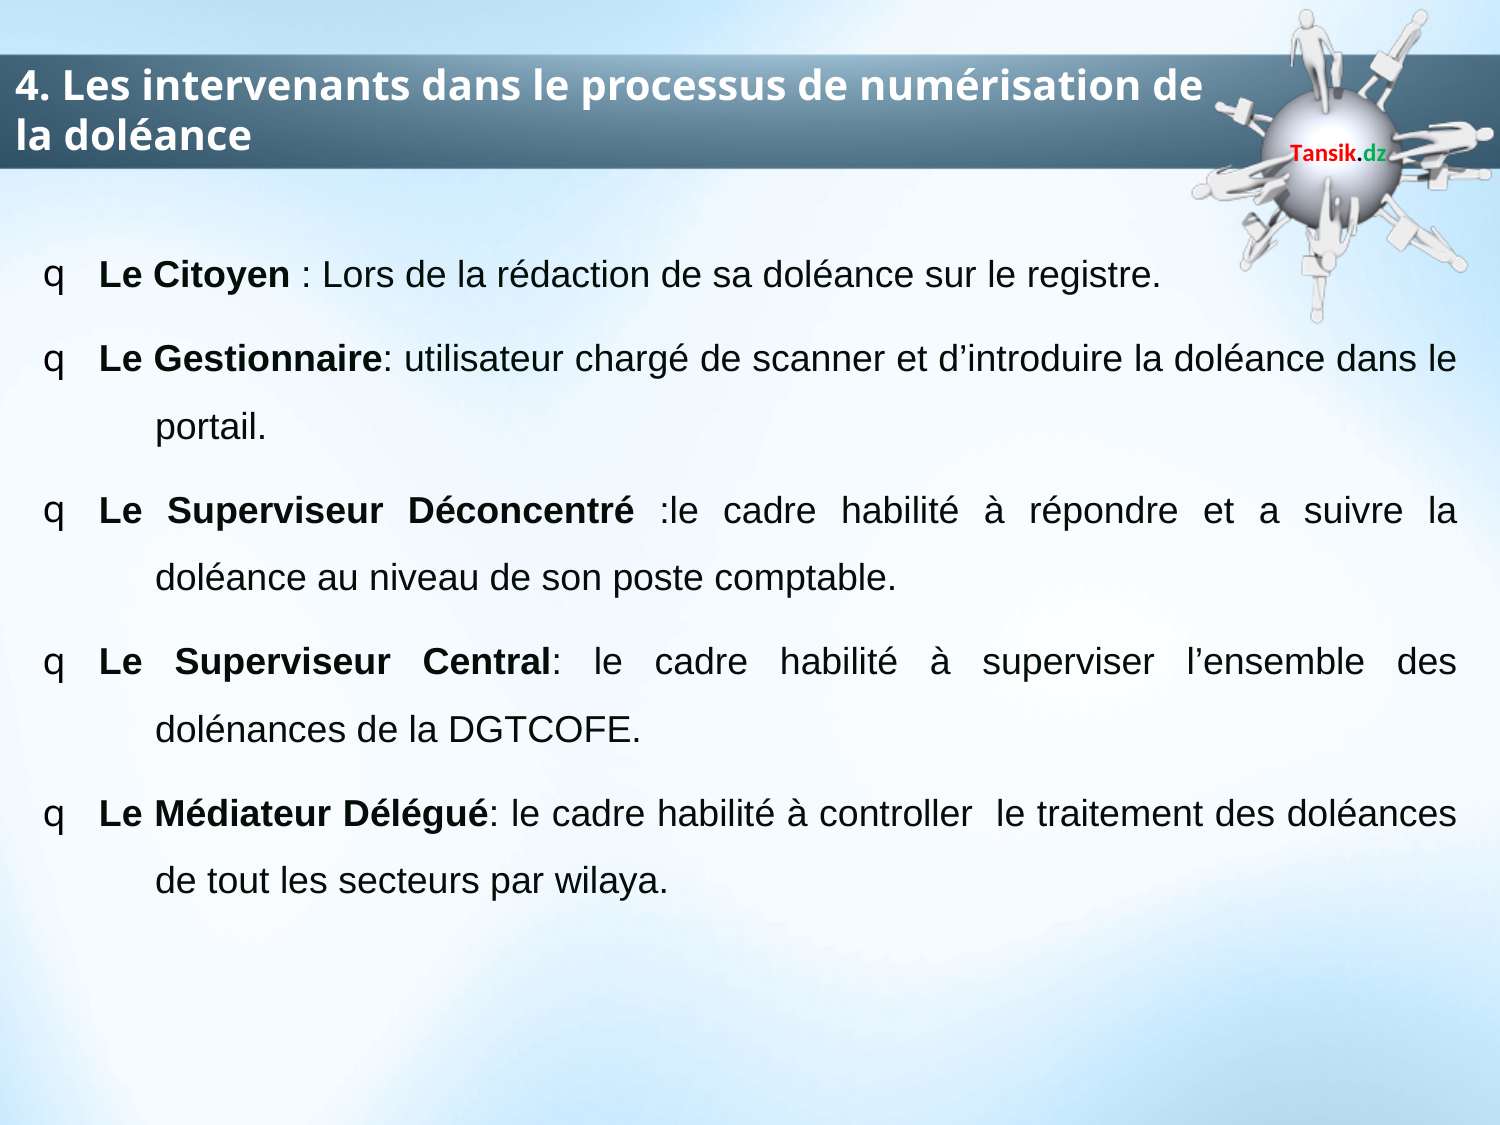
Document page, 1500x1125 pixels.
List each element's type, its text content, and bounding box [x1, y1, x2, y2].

title 4. Les intervenants dans le processus de numérisation de la doléance [0, 49, 1221, 168]
text_box Tansik.dz [1275, 128, 1418, 185]
text_box Le Citoyen : Lors de la rédaction de sa doléance sur le registre. Le Gestionnaire: utilisateur chargé de scanner et d’introduire la doléance dans le portail. Le Superviseur Déconcentré :le cadre habilité à répondre et a suivre la doléance au niveau de son poste comptable. Le Superviseur Central: le cadre habilité à superviser l’ensemble des dolénances de la DGTCOFE. Le Médiateur Délégué: le cadre habilité à controller le traitement des doléances de tout les secteurs par wilaya. [27, 219, 1473, 1015]
